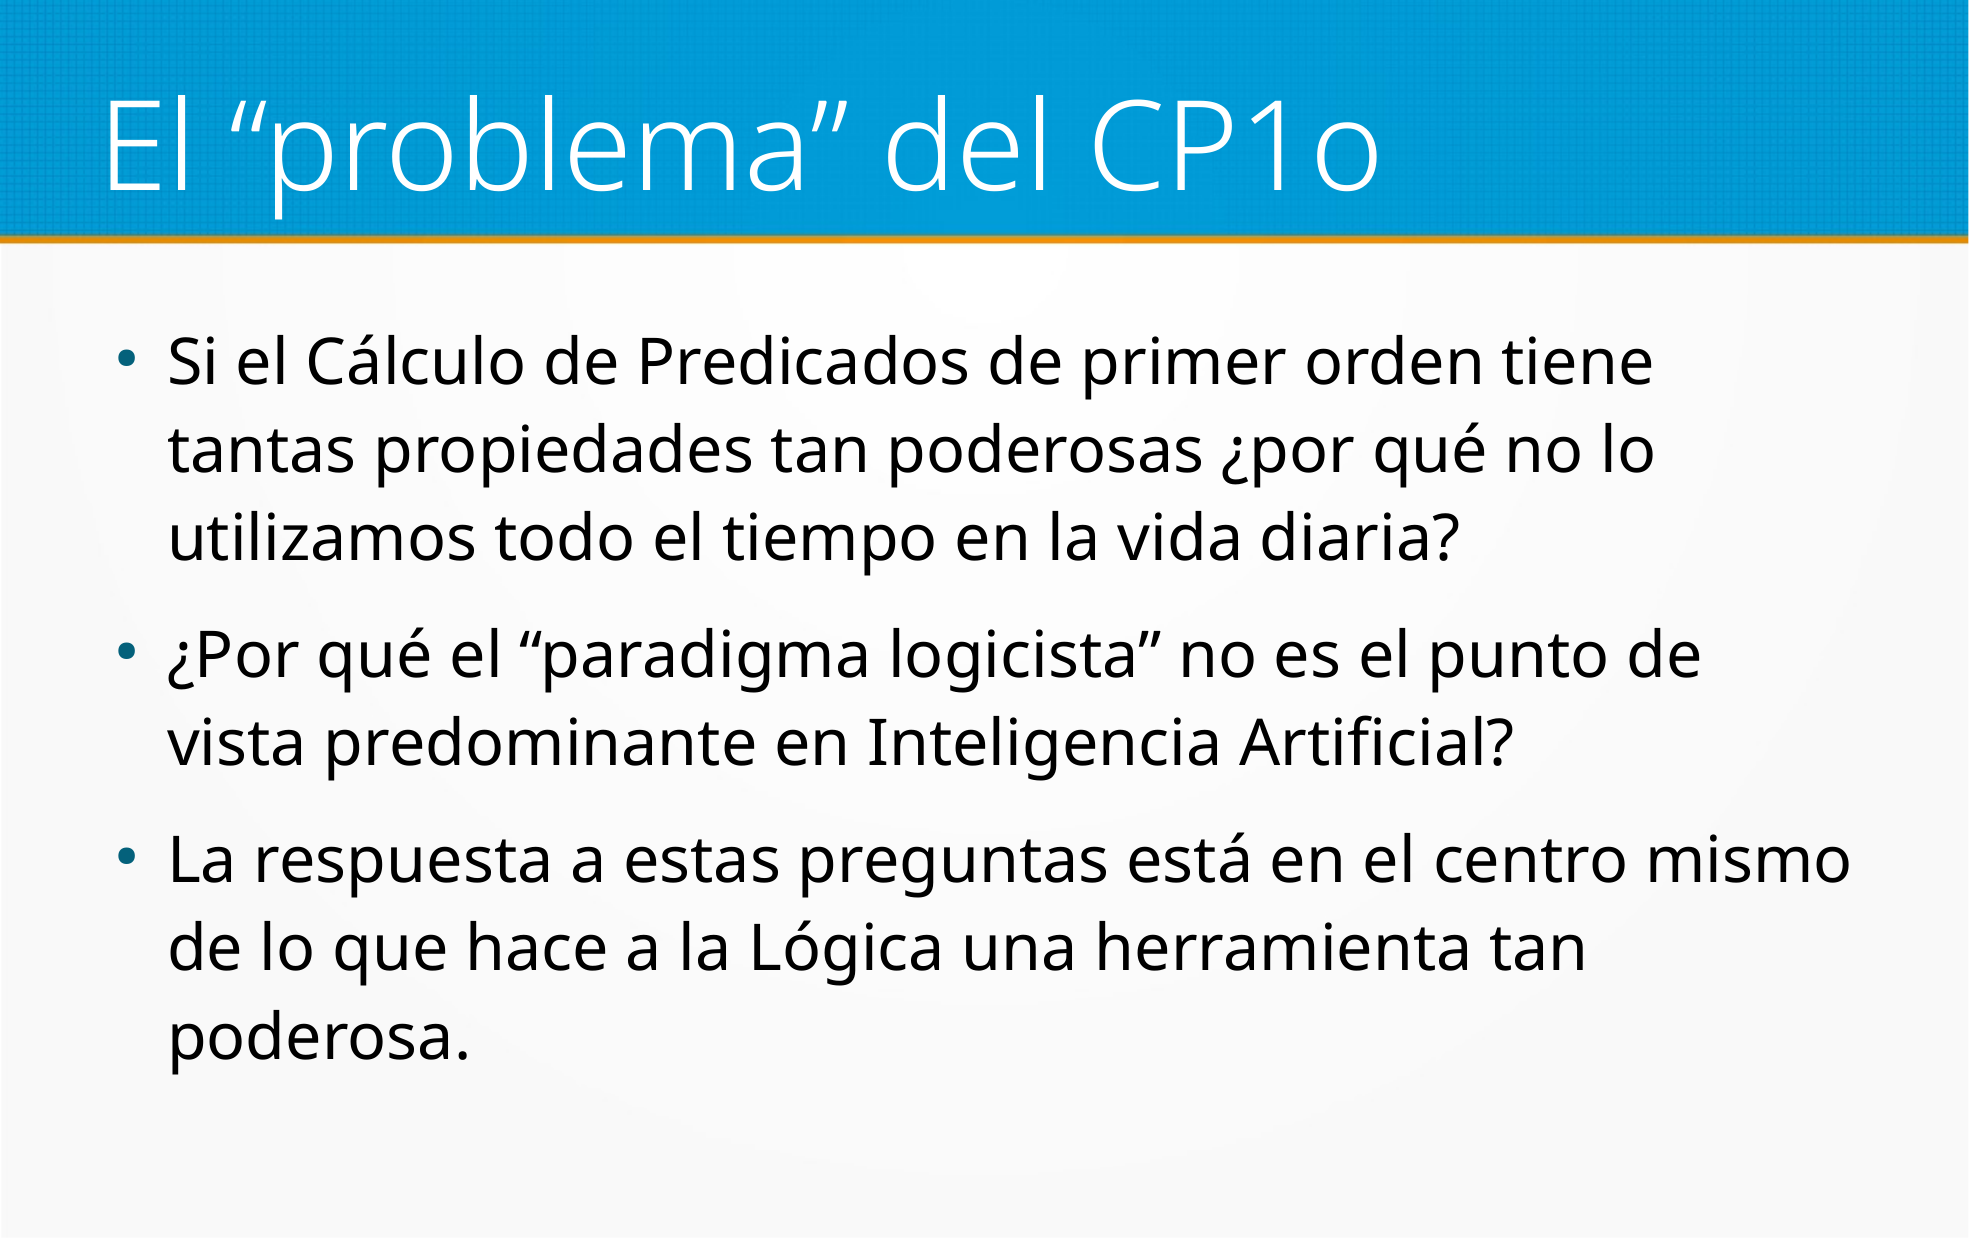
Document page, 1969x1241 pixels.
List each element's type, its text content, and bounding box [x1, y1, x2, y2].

picture [0, 233, 1969, 1241]
title El “problema” del CP1o [98, 19, 1870, 227]
list Si el Cálculo de Predicados de primer orden tiene tantas propiedades tan poderosas ¿por qué no lo utilizamos todo el tiempo en la vida diaria? ¿Por qué el “paradigma logicista” no es el punto de vista predominante en Inteligencia Artificial? La respuesta a estas preguntas está en el centro mismo de lo que hace a la Lógica una herramienta tan poderosa. [98, 315, 1861, 1081]
